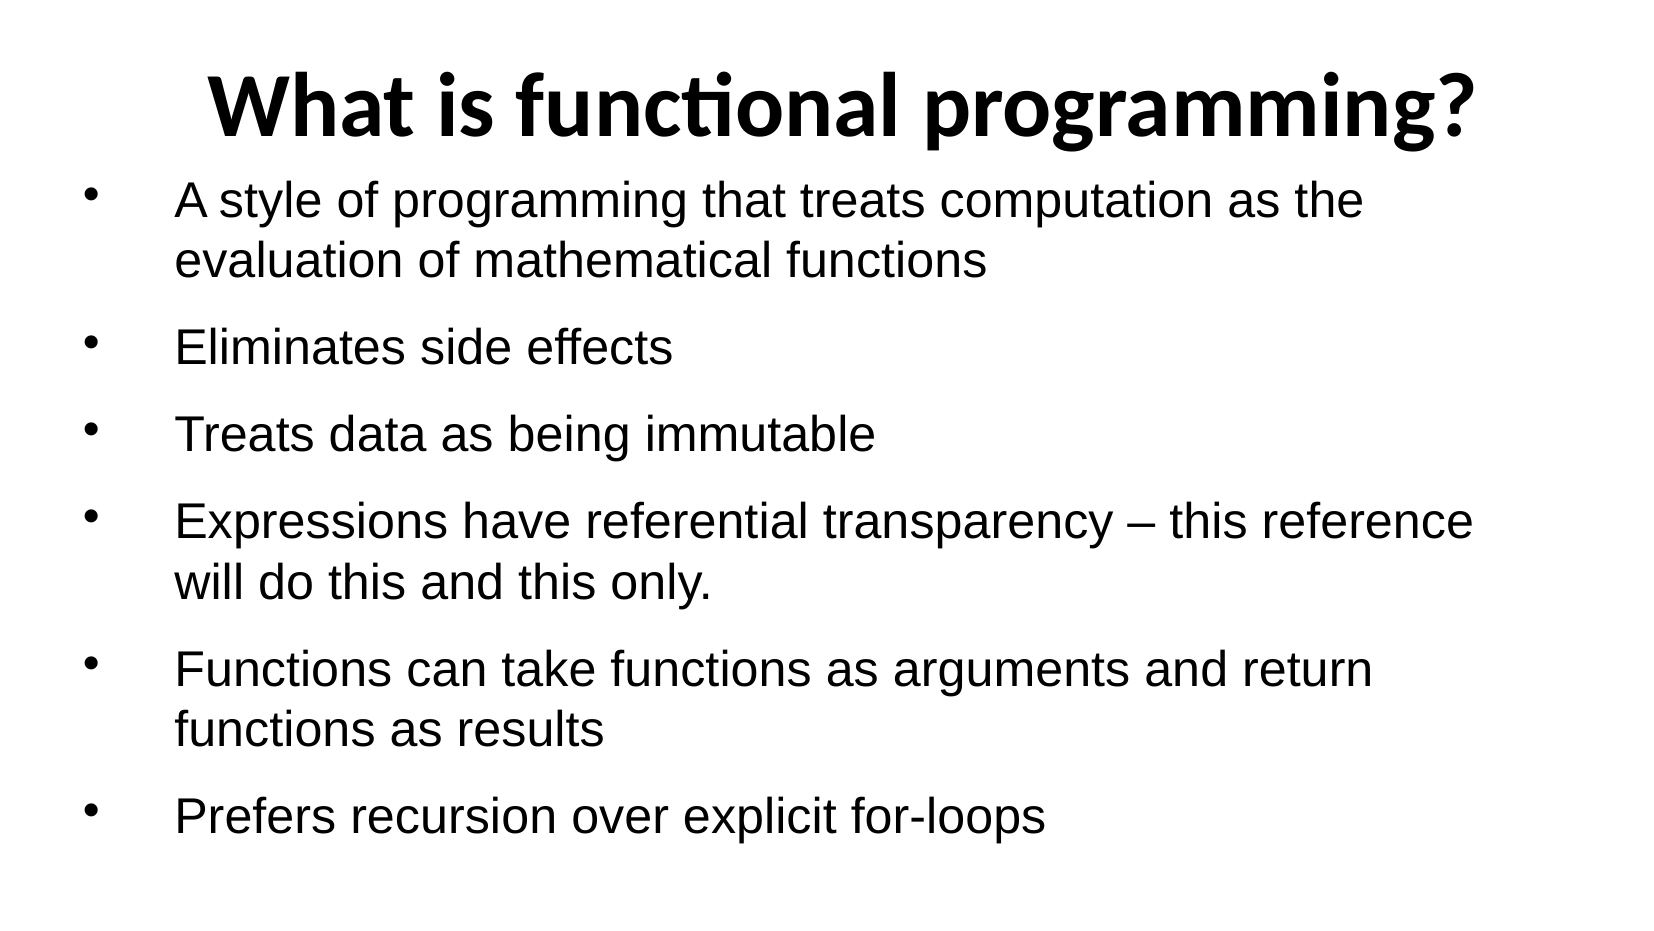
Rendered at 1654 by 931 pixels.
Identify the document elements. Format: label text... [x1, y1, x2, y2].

title What is functional programming? [26, 36, 1628, 146]
list A style of programming that treats computation as the evaluation of mathematical functions Eliminates side effects Treats data as being immutable Expressions have referential transparency – this reference will do this and this only. Functions can take functions as arguments and return functions as results Prefers recursion over explicit for-loops [82, 166, 1538, 889]
